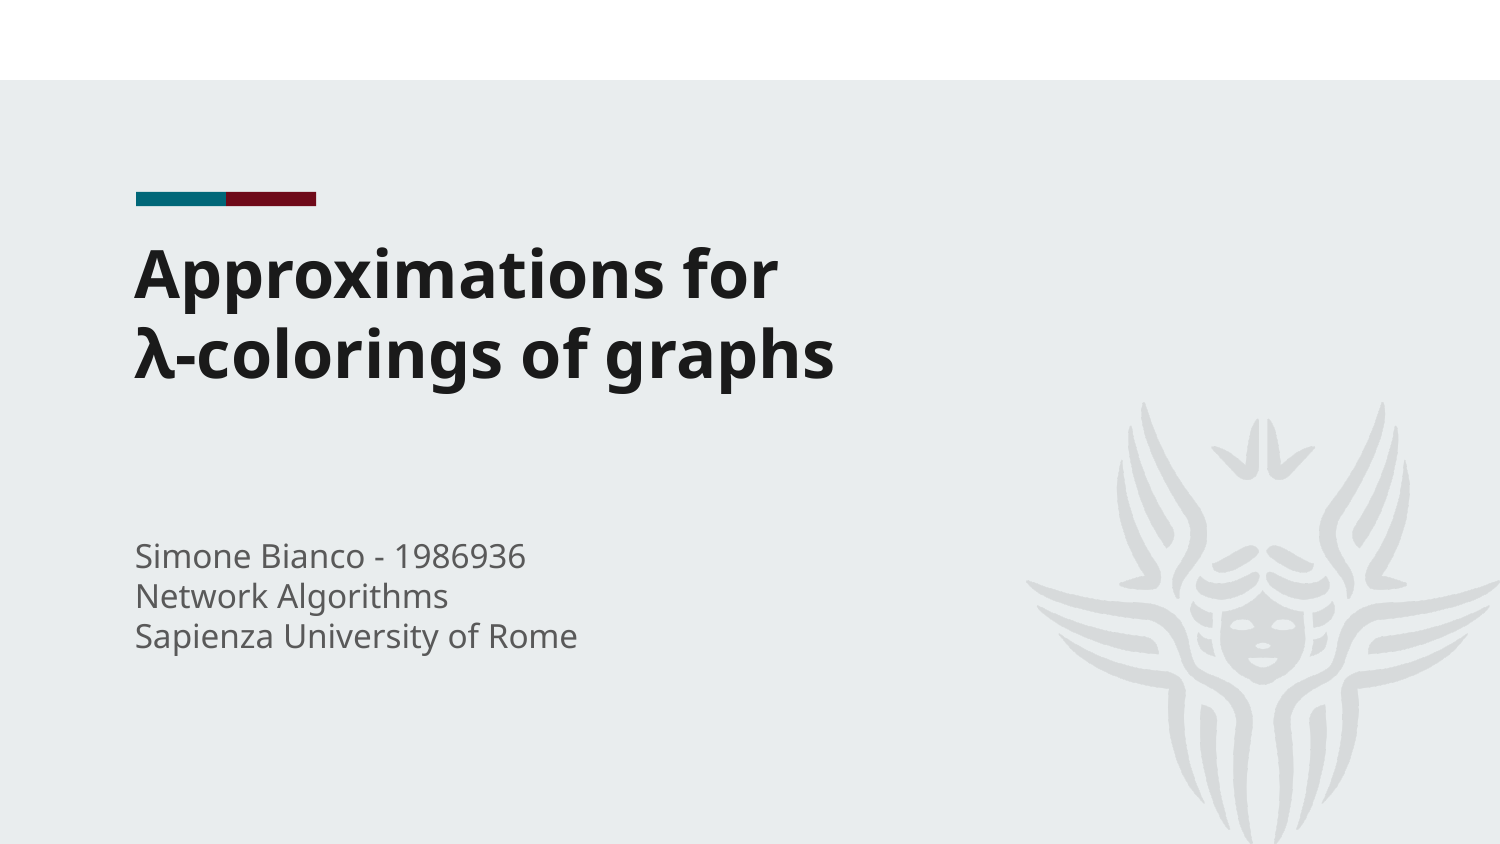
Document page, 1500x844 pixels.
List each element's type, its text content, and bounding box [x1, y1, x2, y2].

title Approximations for λ-colorings of graphs [119, 216, 1381, 490]
subtitle Simone Bianco - 1986936 Network Algorithms Sapienza University of Rome [119, 520, 1381, 656]
